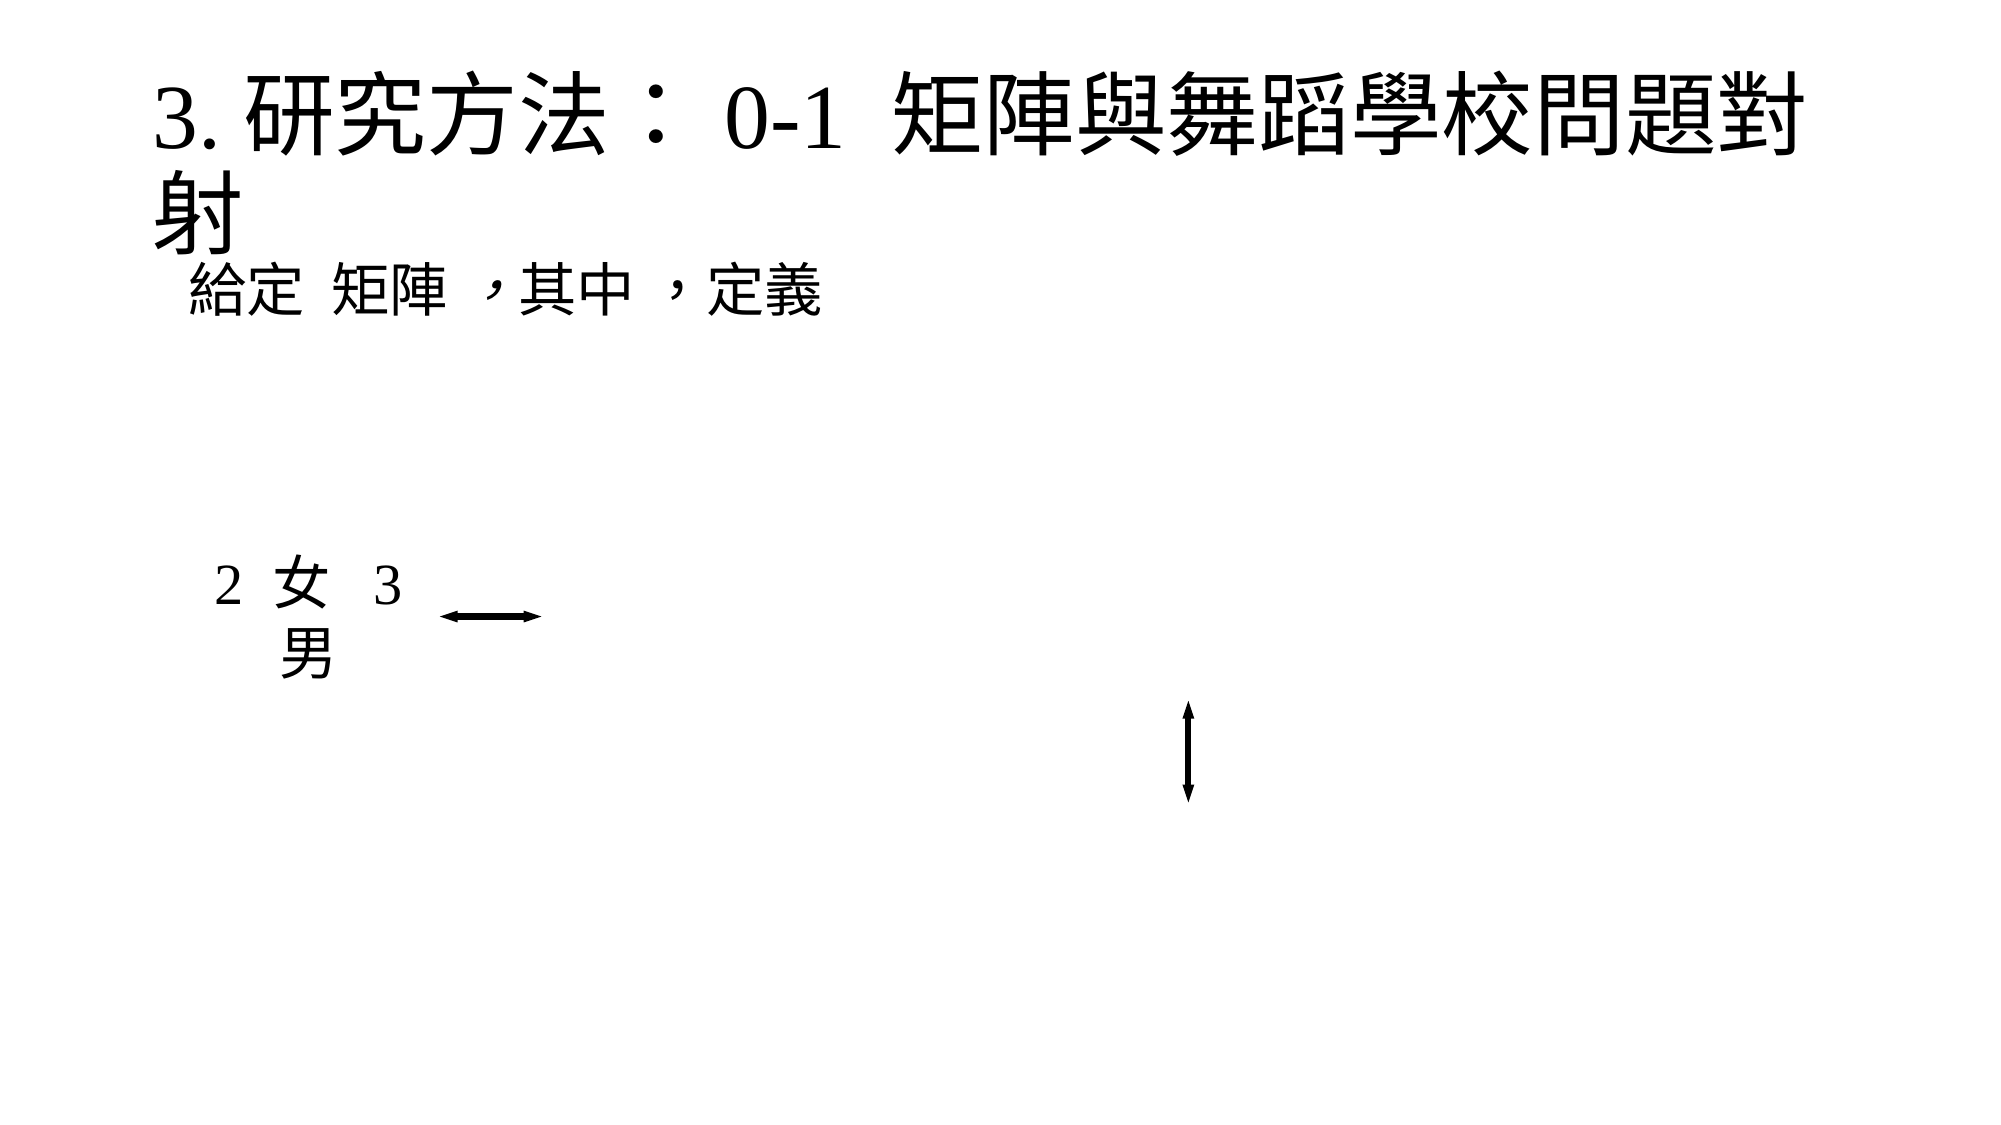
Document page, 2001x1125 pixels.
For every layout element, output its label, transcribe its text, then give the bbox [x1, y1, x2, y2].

title 3.研究方法：0-1 矩陣與舞蹈學校問題對射 [137, 59, 1863, 278]
text_box 給定 矩陣 ，其中 ，定義 [173, 246, 1820, 401]
text_box 2 女 3 男 [173, 538, 445, 695]
